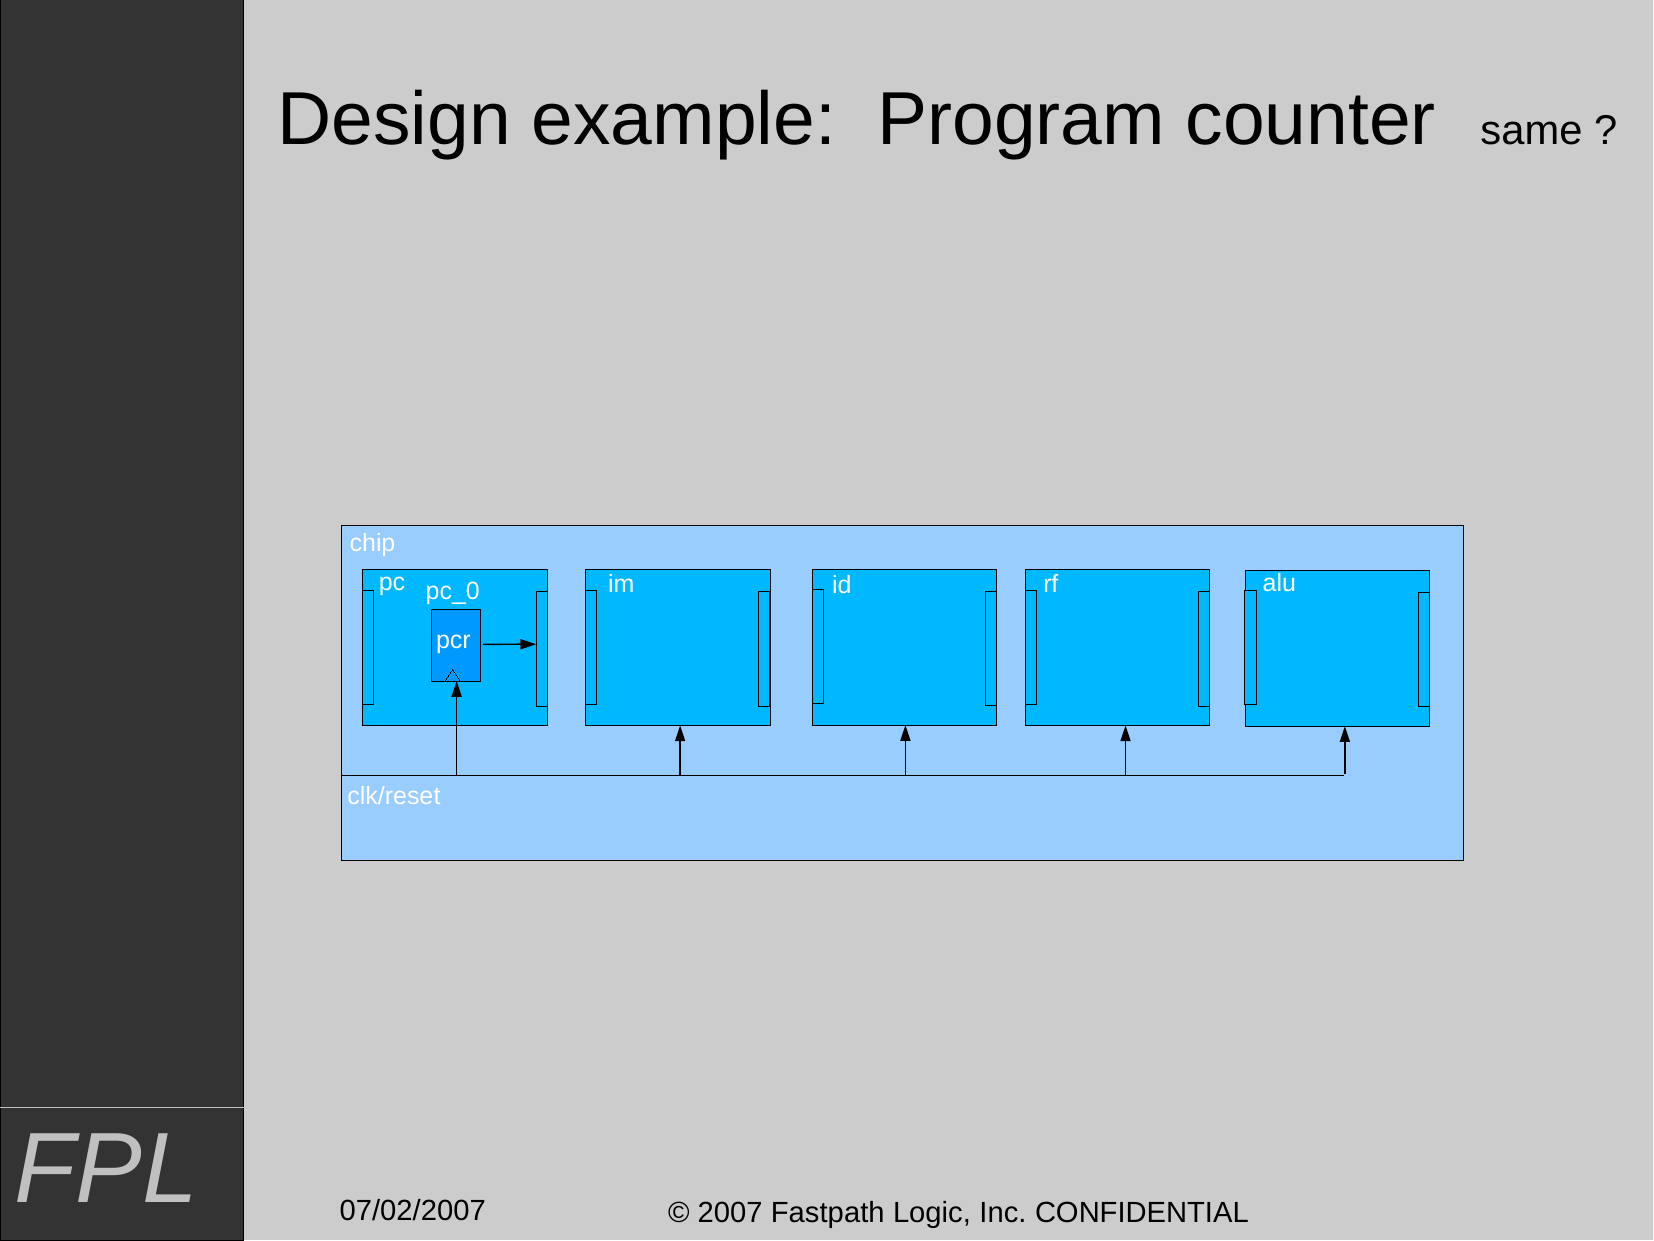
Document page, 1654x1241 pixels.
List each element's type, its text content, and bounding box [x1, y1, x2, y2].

text_box id [817, 563, 900, 616]
text_box im [593, 562, 656, 615]
title Design example: Program counter same ? [241, 29, 1654, 208]
text_box alu [1247, 561, 1330, 614]
text_box chip [334, 521, 424, 574]
text_box clk/reset [332, 774, 478, 827]
text_box pc_0 [410, 569, 501, 622]
text_box rf [1028, 561, 1111, 614]
text_box pc [364, 574, 410, 613]
text_box [341, 525, 1464, 861]
text_box pcr [421, 618, 513, 671]
